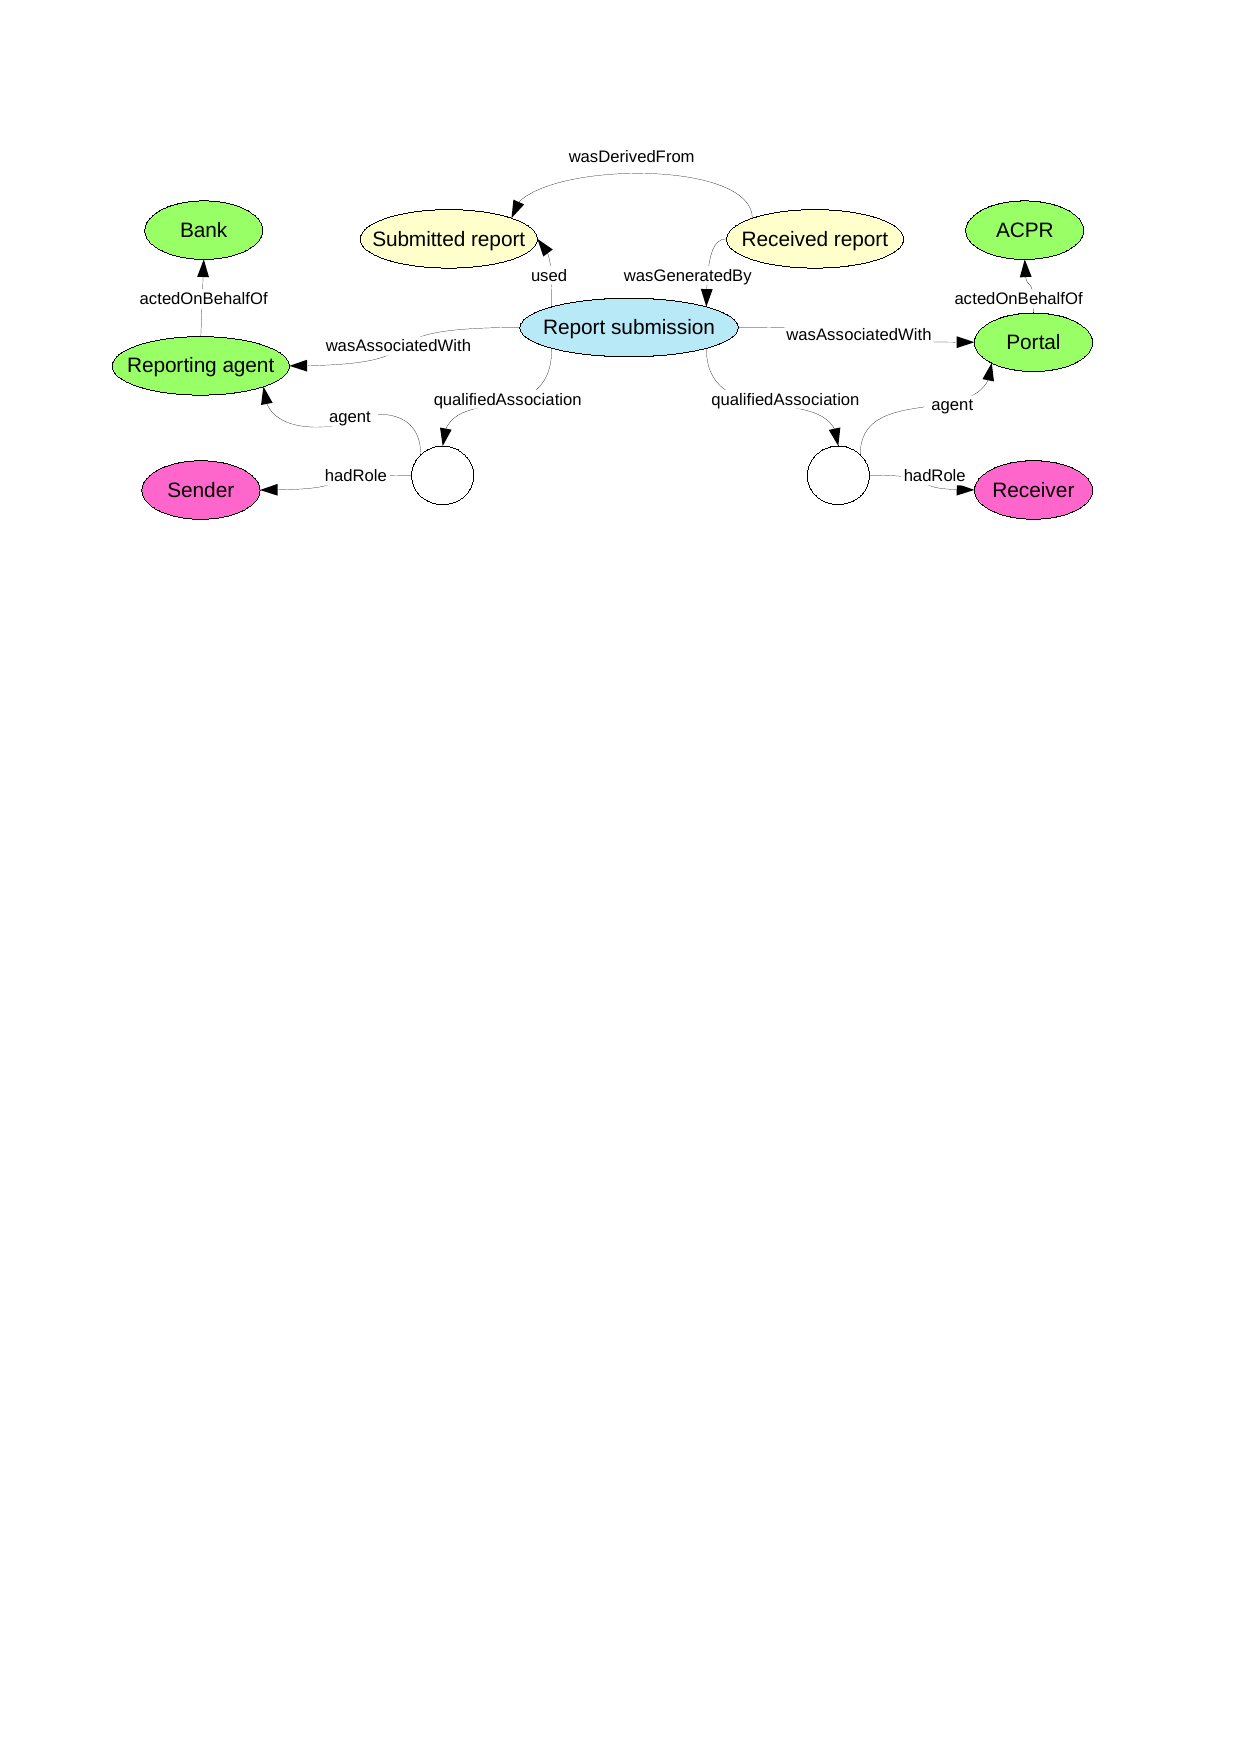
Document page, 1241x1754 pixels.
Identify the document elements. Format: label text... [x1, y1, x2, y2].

text_box Bank [144, 200, 263, 260]
text_box qualifiedAssociation [431, 389, 585, 409]
text_box Report submission [519, 298, 739, 357]
text_box Portal [974, 313, 1093, 372]
text_box actedOnBehalfOf [945, 289, 1093, 309]
text_box wasAssociatedWith [324, 336, 473, 356]
text_box wasGeneratedBy [620, 265, 756, 285]
text_box used [519, 265, 579, 285]
text_box agent [924, 395, 981, 415]
text_box Submitted report [360, 209, 538, 269]
text_box actedOnBehalfOf [130, 289, 278, 309]
text_box ACPR [965, 200, 1084, 260]
text_box Reporting agent [112, 336, 290, 396]
text_box Received report [726, 209, 904, 269]
text_box agent [322, 407, 379, 427]
text_box wasAssociatedWith [785, 324, 934, 344]
text_box Receiver [974, 460, 1093, 520]
text_box hadRole [900, 466, 969, 486]
text_box hadRole [322, 466, 390, 486]
text_box Sender [141, 460, 260, 520]
text_box qualifiedAssociation [708, 389, 863, 409]
